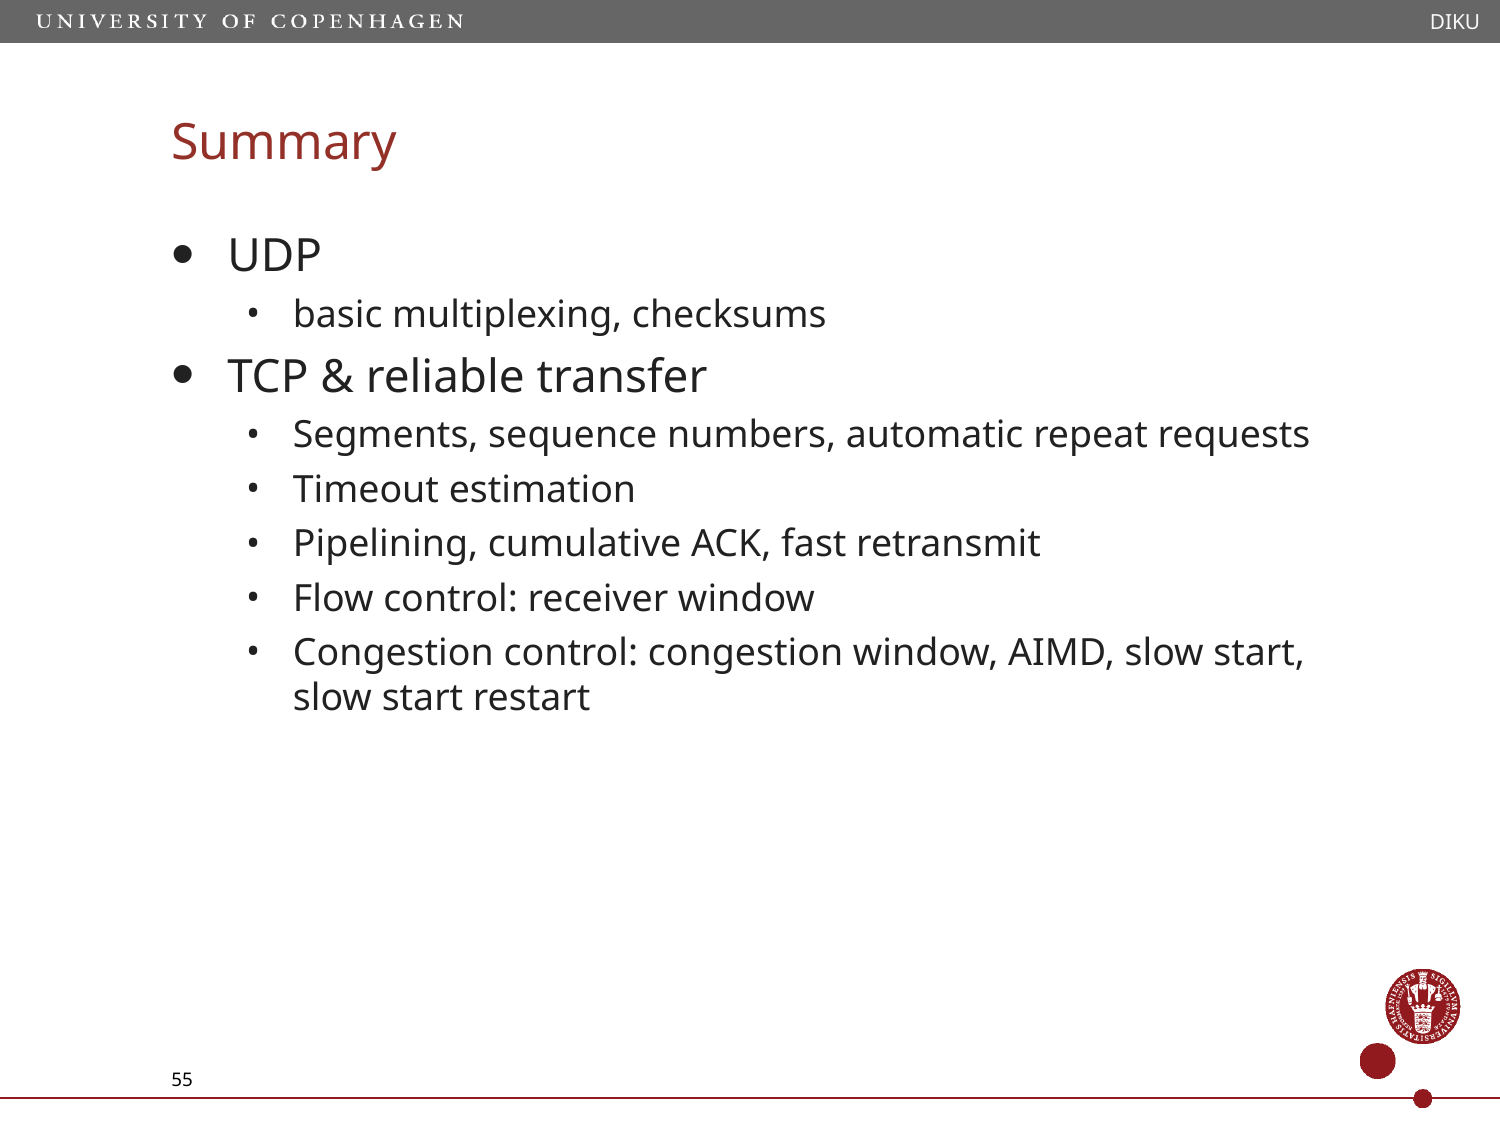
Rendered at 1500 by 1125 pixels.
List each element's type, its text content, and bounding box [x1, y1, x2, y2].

title Summary [171, 75, 1329, 171]
picture [0, 910, 1500, 1122]
text_box <number> [171, 1067, 522, 1092]
text_box DIKU [469, 0, 1495, 43]
list UDP basic multiplexing, checksums TCP & reliable transfer Segments, sequence numbers, automatic repeat requests Timeout estimation Pipelining, cumulative ACK, fast retransmit Flow control: receiver window Congestion control: congestion window, AIMD, slow start, slow start restart [171, 225, 1329, 900]
